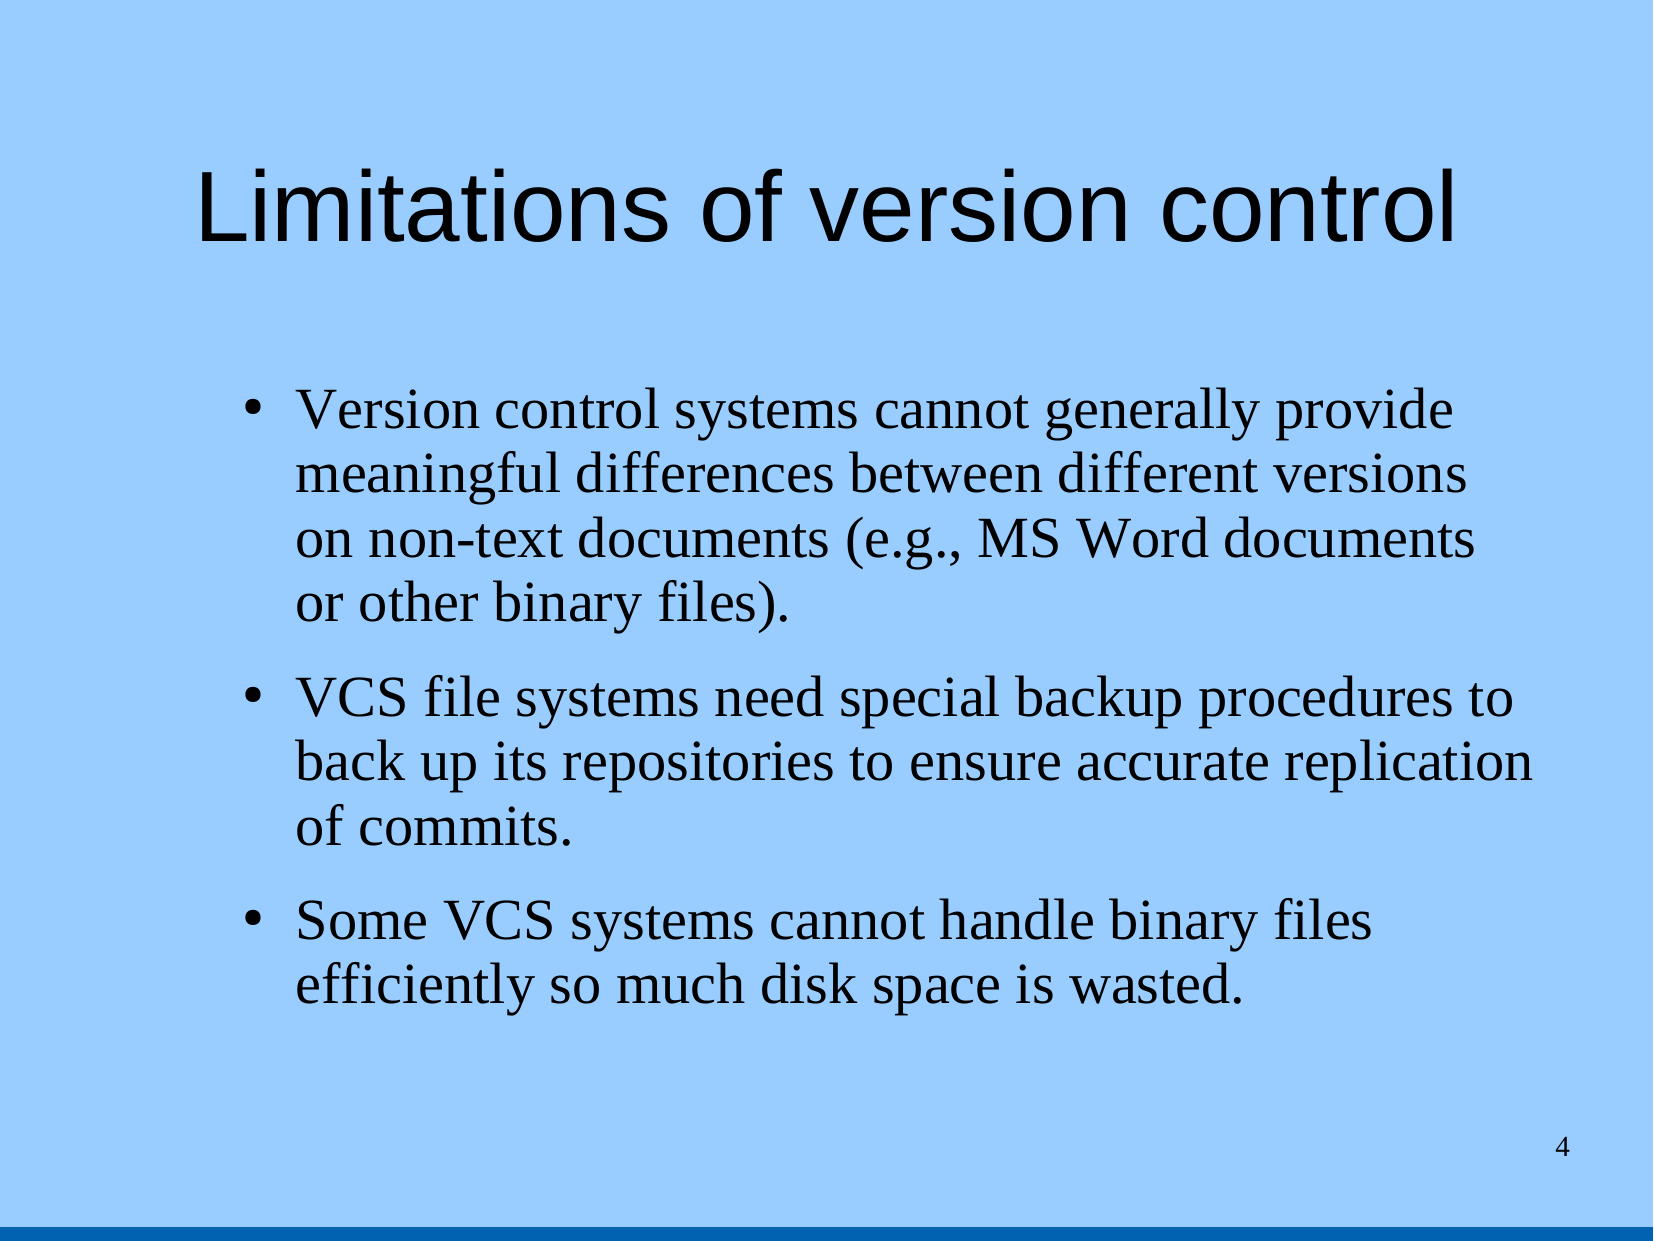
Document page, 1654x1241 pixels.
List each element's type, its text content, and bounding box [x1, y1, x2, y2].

title Limitations of version control [121, 102, 1533, 311]
list Version control systems cannot generally provide meaningful differences between different versions on non-text documents (e.g., MS Word documents or other binary files). VCS file systems need special backup procedures to back up its repositories to ensure accurate replication of commits. Some VCS systems cannot handle binary files efficiently so much disk space is wasted. [225, 376, 1538, 1071]
